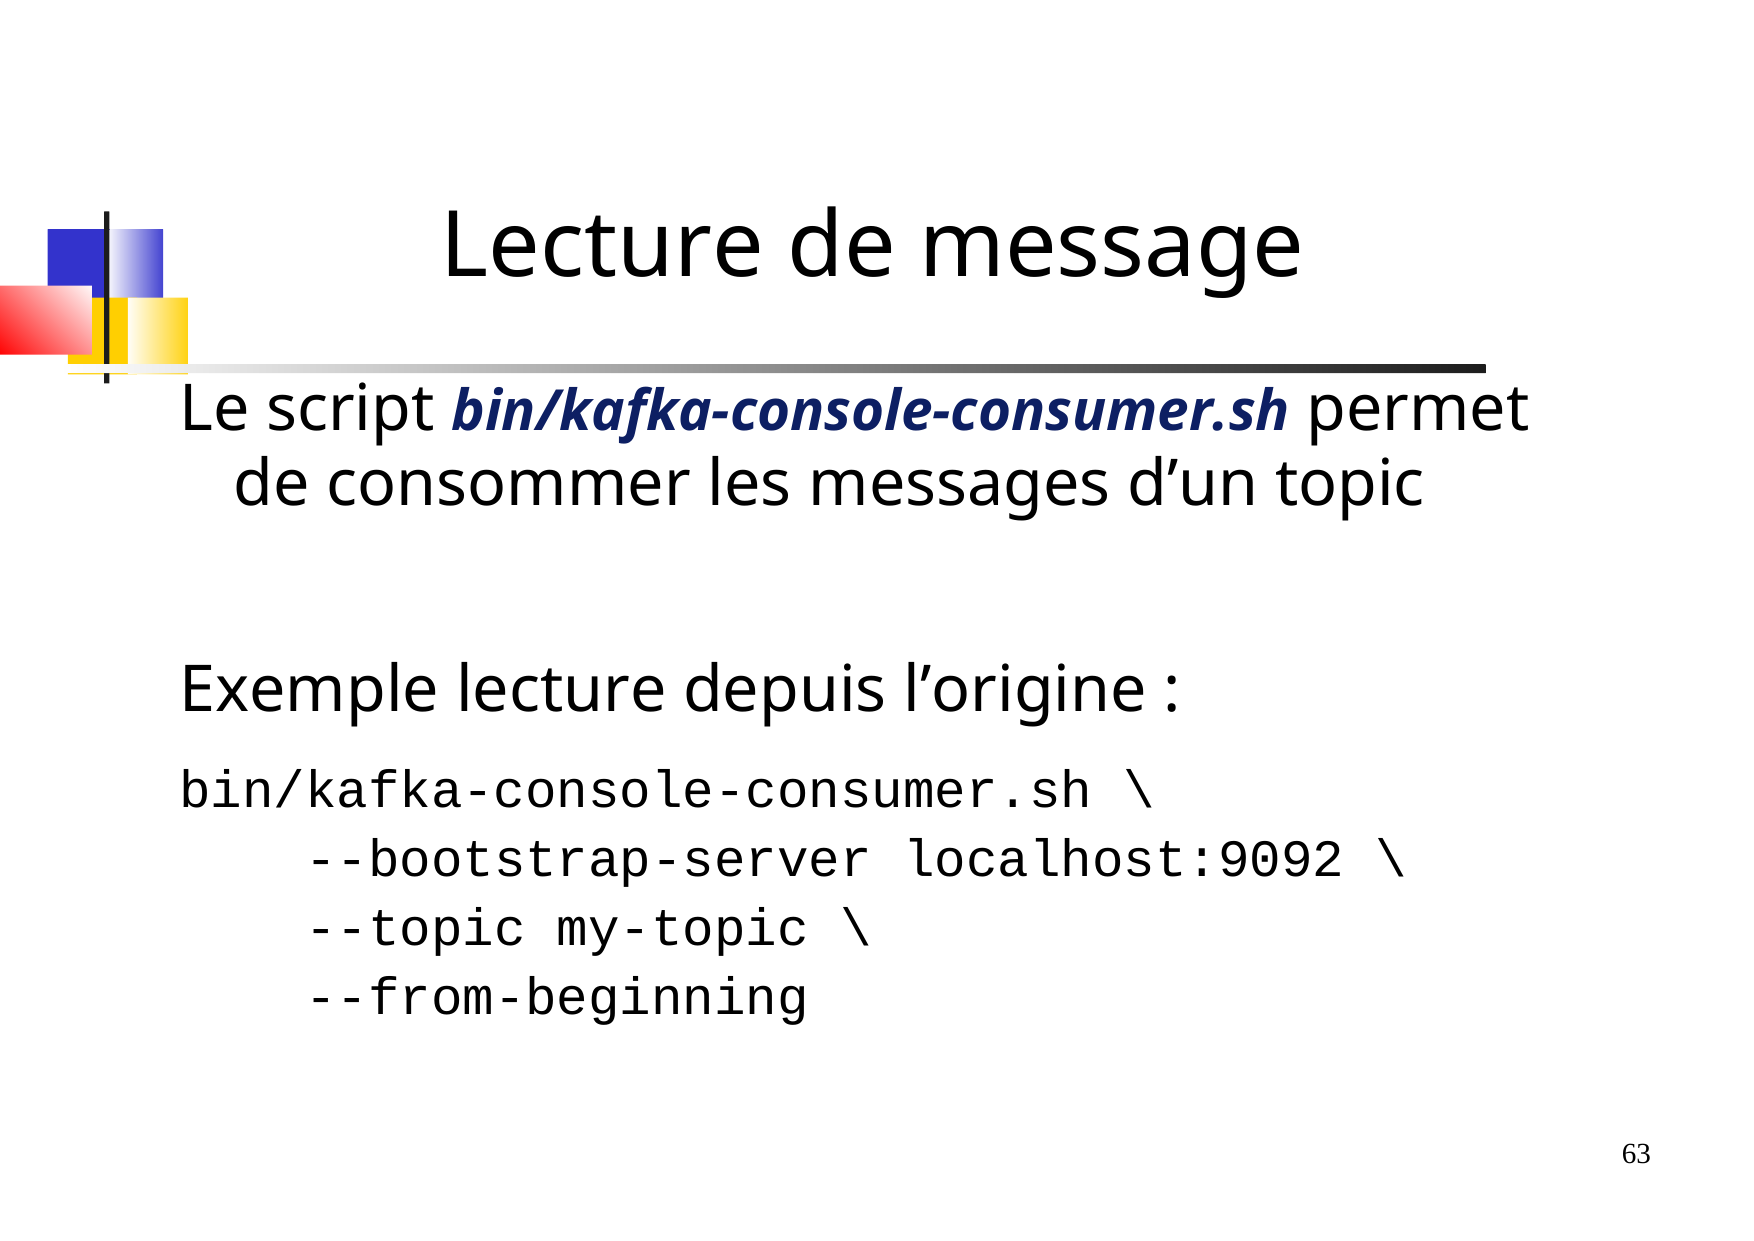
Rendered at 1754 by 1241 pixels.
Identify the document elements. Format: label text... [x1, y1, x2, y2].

title Lecture de message [179, 139, 1567, 351]
list Le script bin/kafka-console-consumer.sh permet de consommer les messages d’un topic Exemple lecture depuis l’origine : bin/kafka-console-consumer.sh \ --bootstrap-server localhost:9092 \ --topic my-topic \ --from-beginning [179, 371, 1567, 1091]
